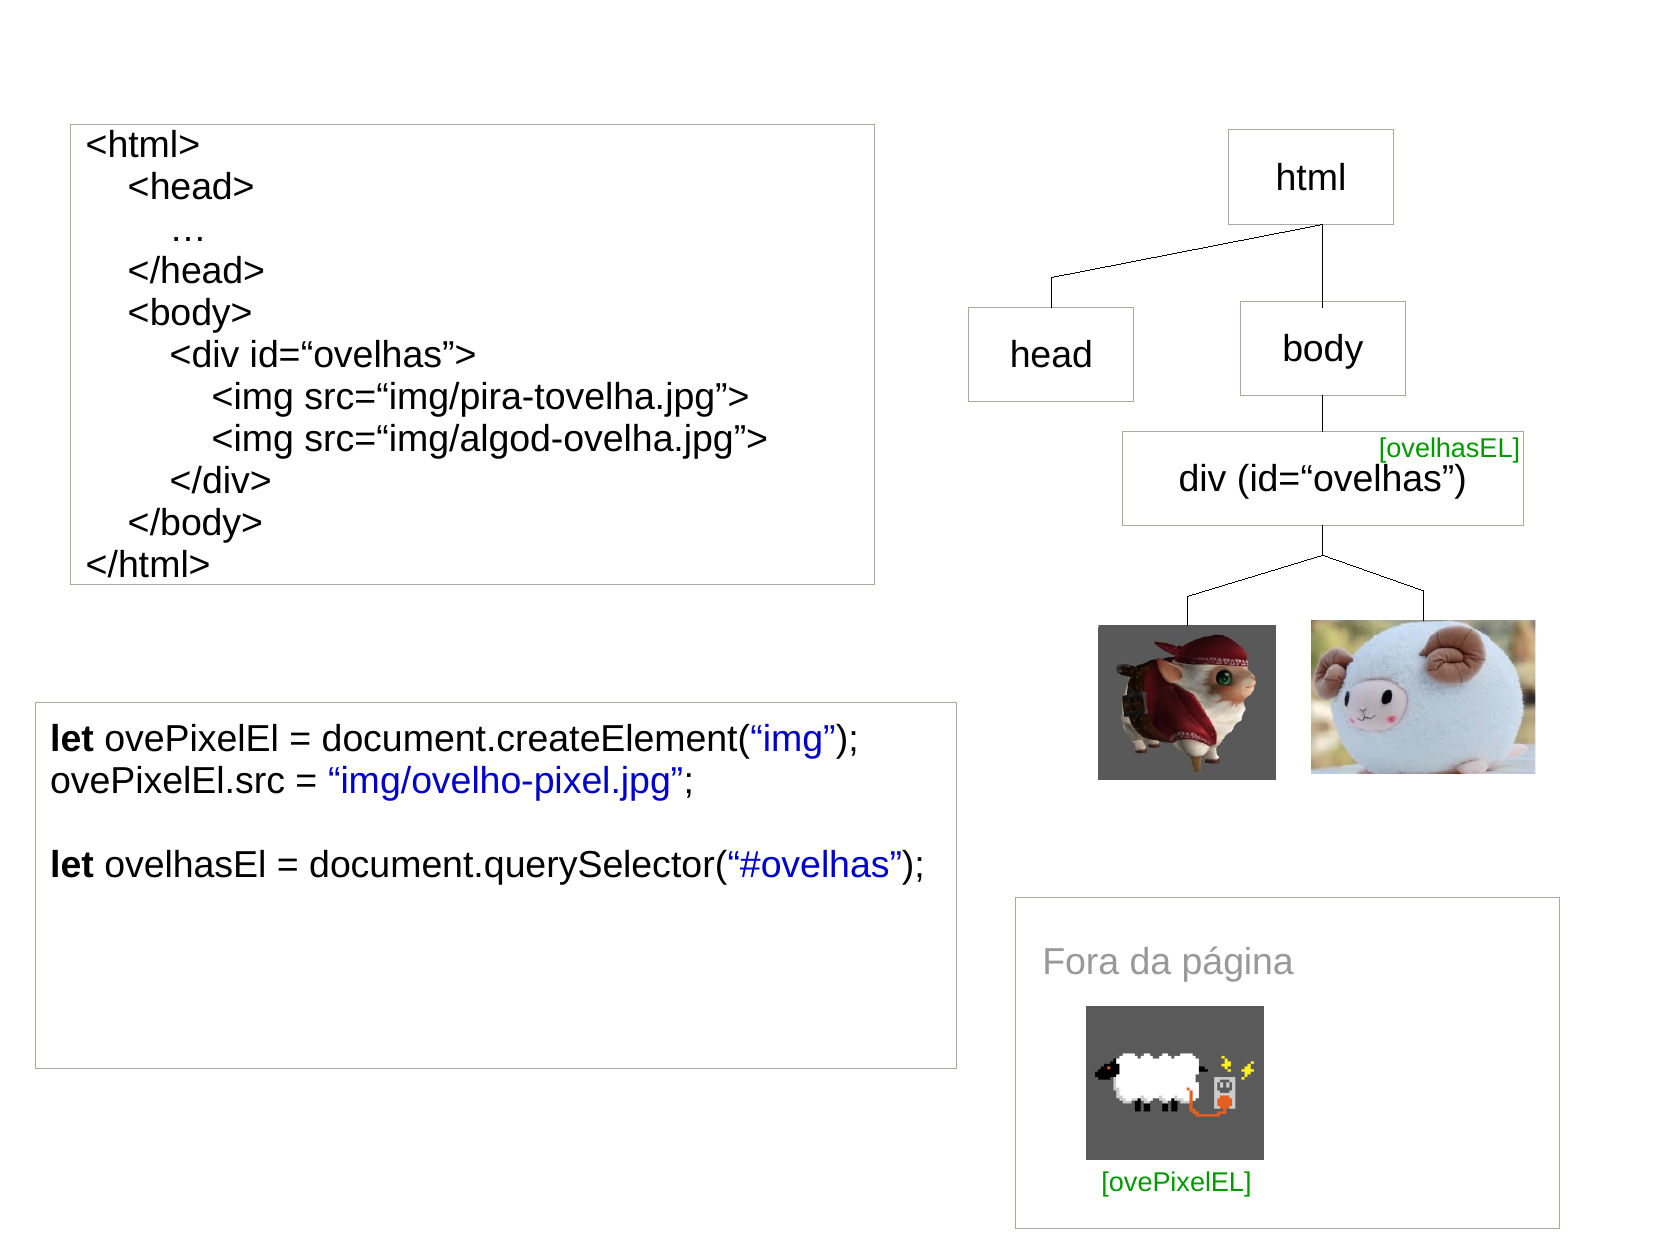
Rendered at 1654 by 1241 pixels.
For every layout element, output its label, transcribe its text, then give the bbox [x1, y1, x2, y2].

picture [1098, 625, 1276, 780]
text_box <html> <head> … </head> <body> <div id=“ovelhas”> <img src=“img/pira-tovelha.jpg”> <img src=“img/algod-ovelha.jpg”> </div> </body> </html> [70, 124, 875, 585]
text_box Fora da página [1027, 933, 1347, 990]
text_box body [1240, 301, 1406, 396]
text_box html [1228, 129, 1394, 225]
text_box div (id=“ovelhas”) [1122, 431, 1524, 526]
text_box [1015, 897, 1560, 1229]
text_box [ovePixelEL] [1086, 1159, 1267, 1205]
text_box let ovePixelEl = document.createElement(“img”); ovePixelEl.src = “img/ovelho-pixel.jpg”; let ovelhasEl = document.querySelector(“#ovelhas”); [35, 702, 957, 1069]
picture [1086, 1006, 1264, 1159]
picture [1311, 620, 1536, 774]
text_box head [968, 307, 1134, 402]
text_box [ovelhasEL] [1364, 425, 1535, 471]
